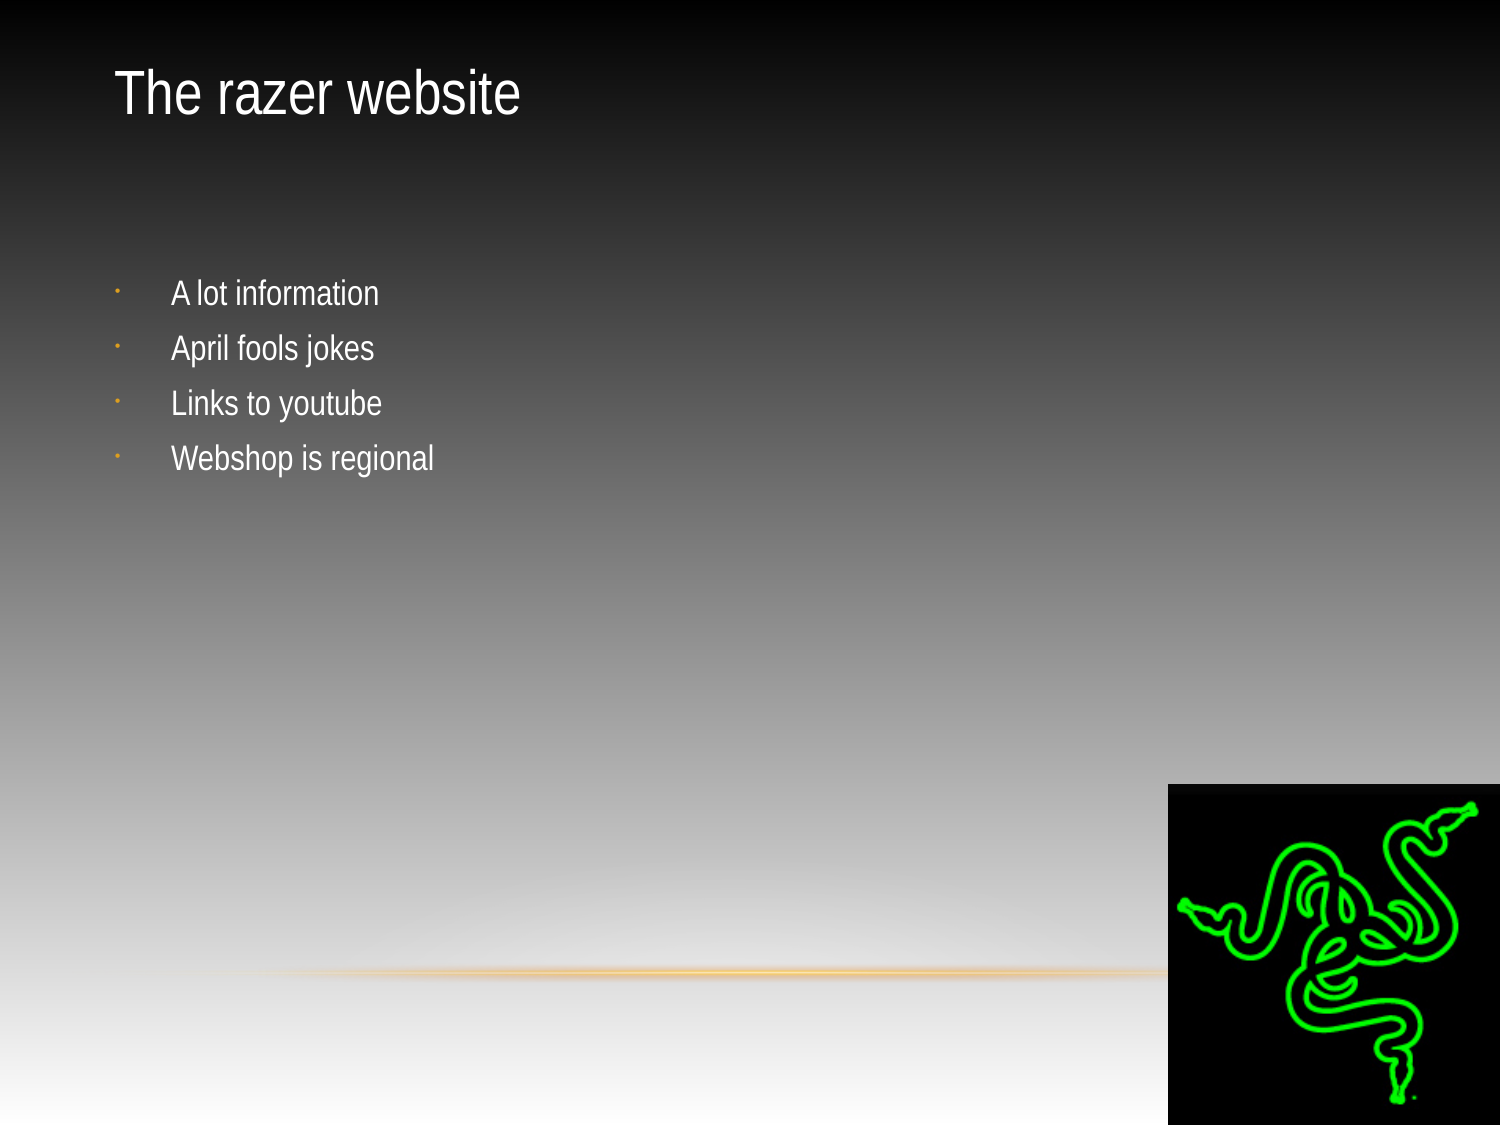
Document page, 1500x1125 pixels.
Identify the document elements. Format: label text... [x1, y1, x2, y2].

list A lot information April fools jokes Links to youtube Webshop is regional [99, 262, 1400, 938]
picture [0, 0, 1500, 1125]
title The razer website [99, 45, 1400, 233]
